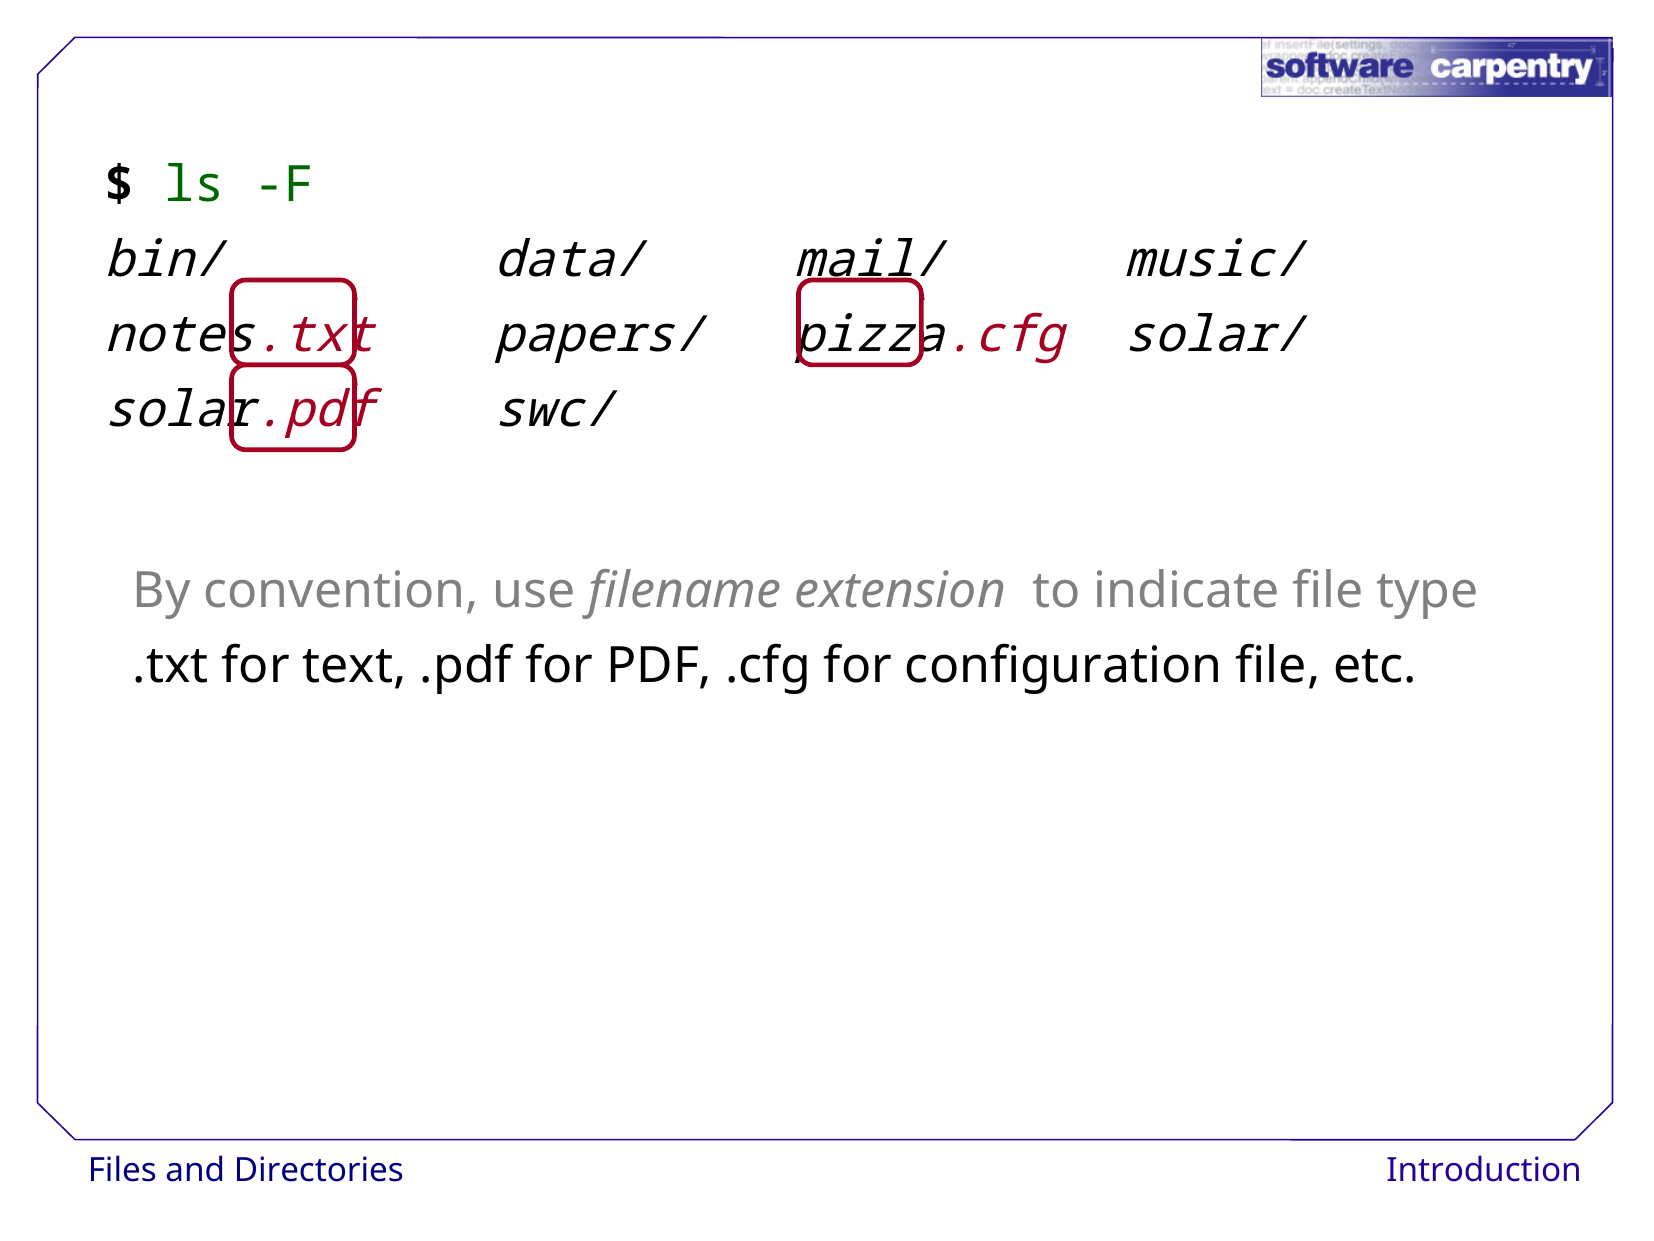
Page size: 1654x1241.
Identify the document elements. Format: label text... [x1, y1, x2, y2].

picture [1261, 39, 1613, 97]
text_box By convention, use filename extension to indicate file type .txt for text, .pdf for PDF, .cfg for configuration file, etc. [117, 534, 1517, 1084]
text_box $ ls -F bin/ data/ mail/ music/ notes.txt papers/ pizza.cfg solar/ solar.pdf swc/ [89, 128, 1512, 1037]
